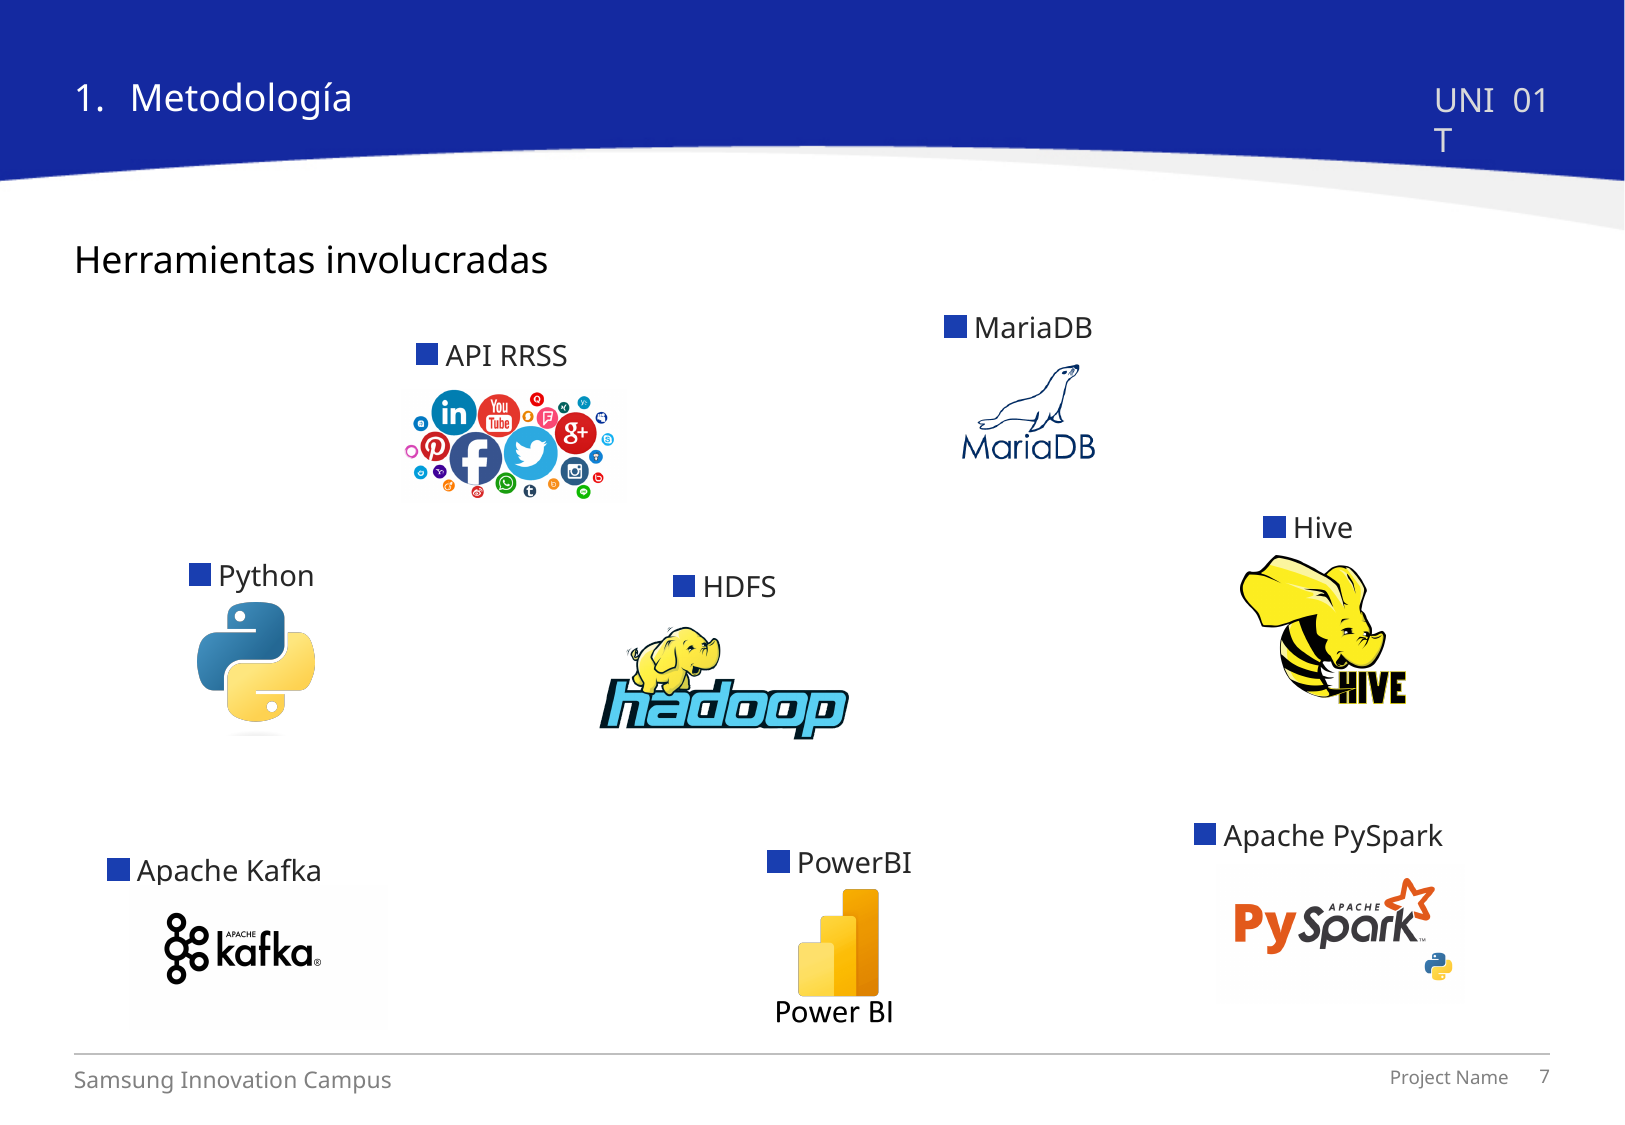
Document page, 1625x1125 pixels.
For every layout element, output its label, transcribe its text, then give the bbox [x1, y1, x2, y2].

picture [0, 0, 1625, 1125]
text_box 01 [1511, 78, 1551, 120]
picture [767, 850, 790, 873]
text_box Hive [1263, 448, 1607, 599]
text_box HDFS [673, 507, 1357, 658]
text_box MariaDB [944, 248, 1465, 398]
text_box PowerBI [767, 783, 1216, 934]
text_box UNIT [1433, 78, 1511, 120]
text_box Python [188, 496, 873, 646]
text_box 1. [73, 73, 127, 120]
text_box Herramientas involucradas [73, 236, 1475, 317]
text_box Apache PySpark [1194, 755, 1625, 906]
picture [1194, 823, 1216, 845]
text_box Metodología [129, 73, 1252, 120]
text_box Apache Kafka [107, 791, 767, 942]
text_box API RRSS [416, 334, 886, 485]
